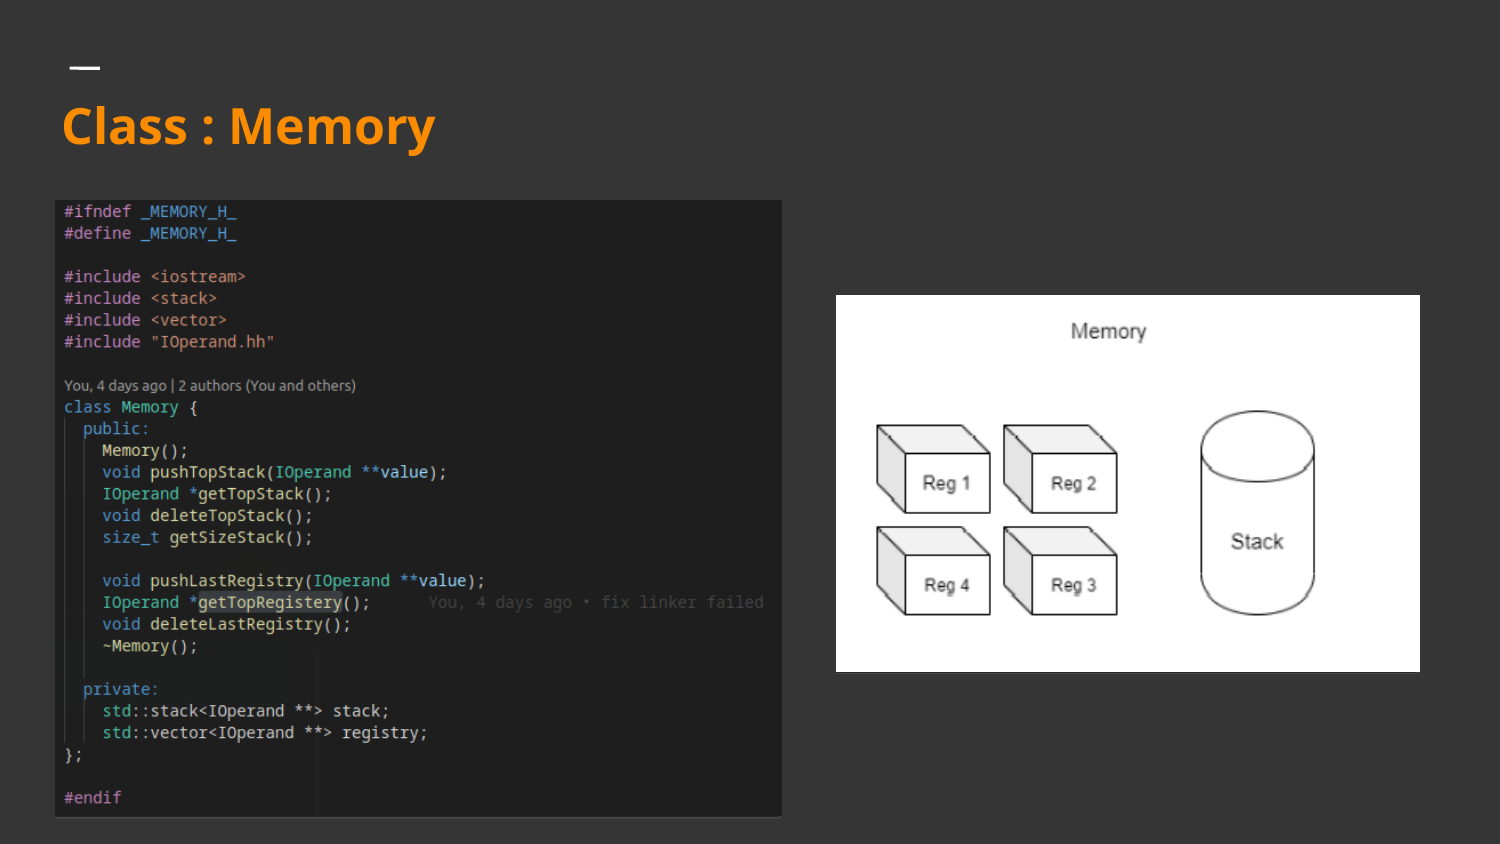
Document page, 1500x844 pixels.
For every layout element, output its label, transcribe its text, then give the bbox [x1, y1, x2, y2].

title Class : Memory [46, 79, 1463, 709]
picture [836, 295, 1420, 672]
picture [55, 200, 782, 816]
